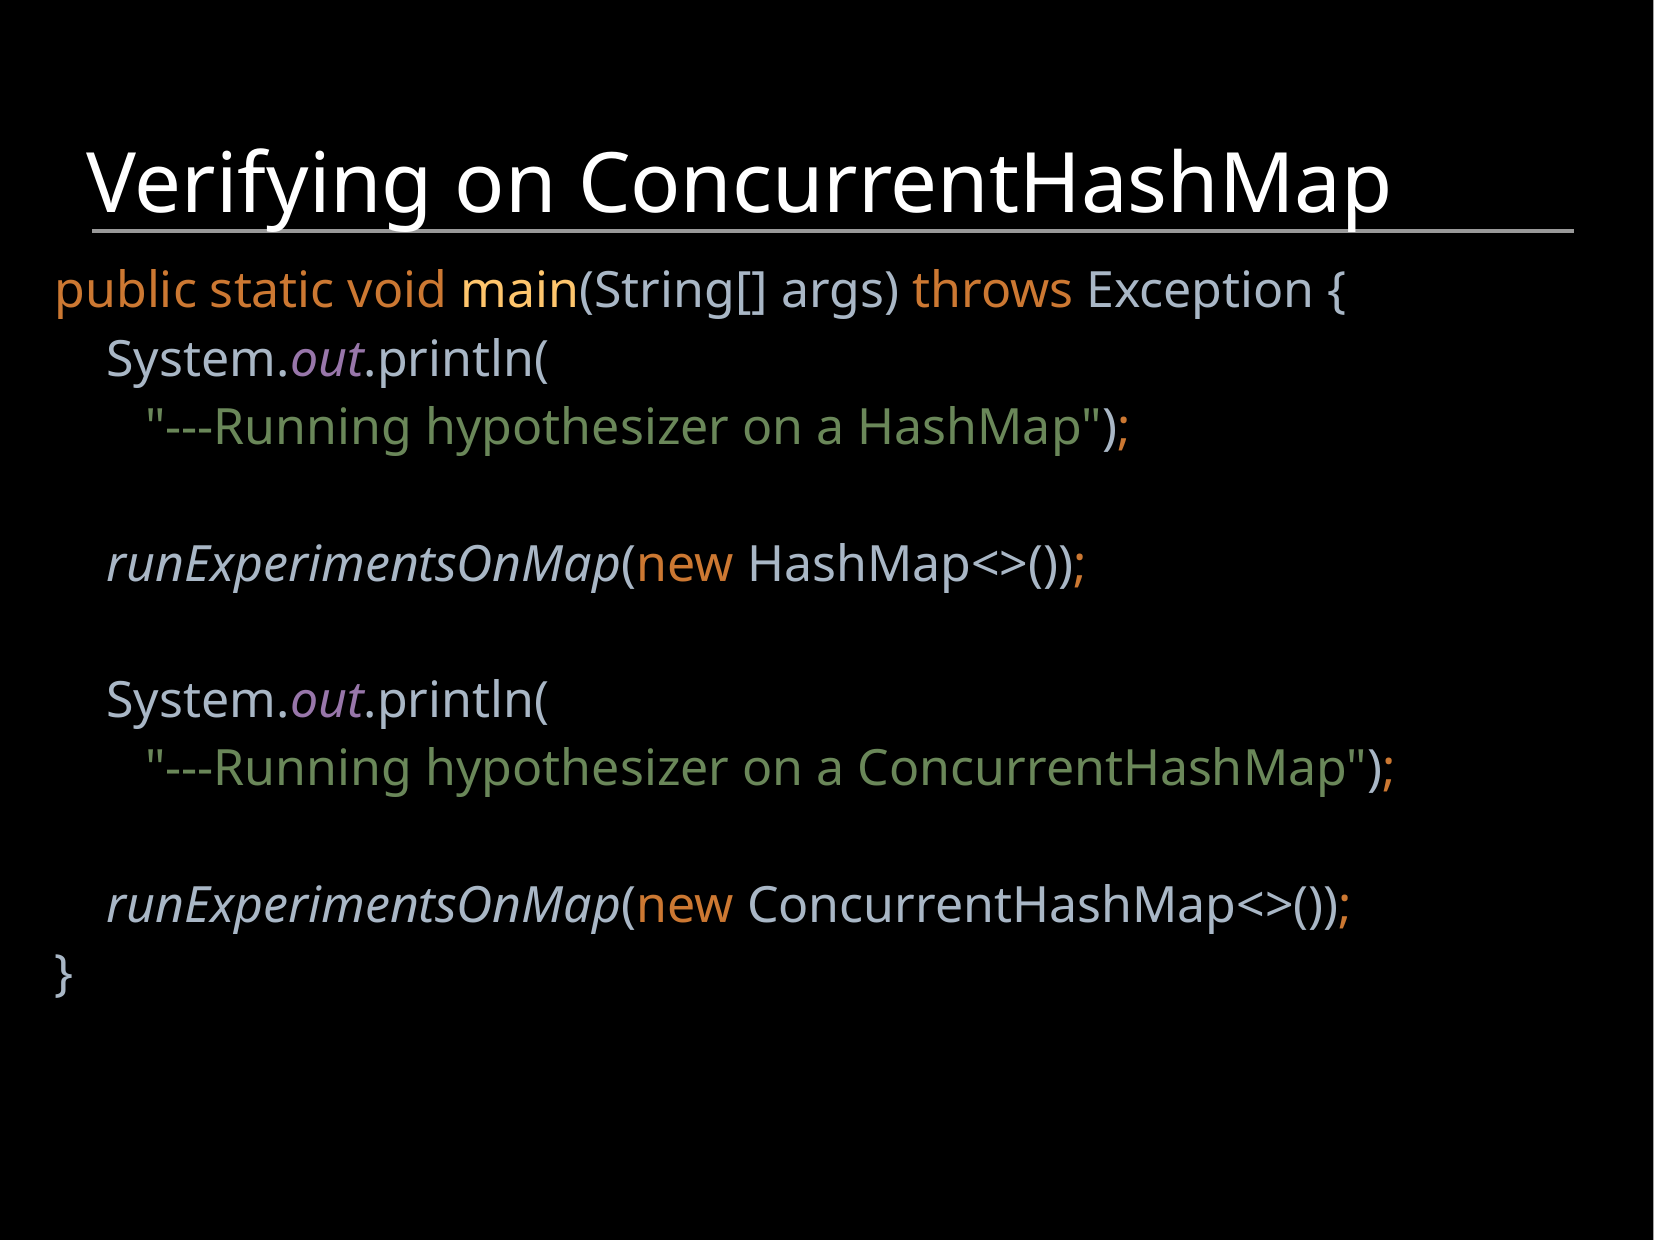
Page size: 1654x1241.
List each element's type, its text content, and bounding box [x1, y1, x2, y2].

text_box public static void main(String[] args) throws Exception { System.out.println( "---Running hypothesizer on a HashMap"); runExperimentsOnMap(new HashMap<>()); System.out.println( "---Running hypothesizer on a ConcurrentHashMap"); runExperimentsOnMap(new ConcurrentHashMap<>()); } [39, 247, 1571, 1187]
title Verifying on ConcurrentHashMap [86, 112, 1576, 249]
